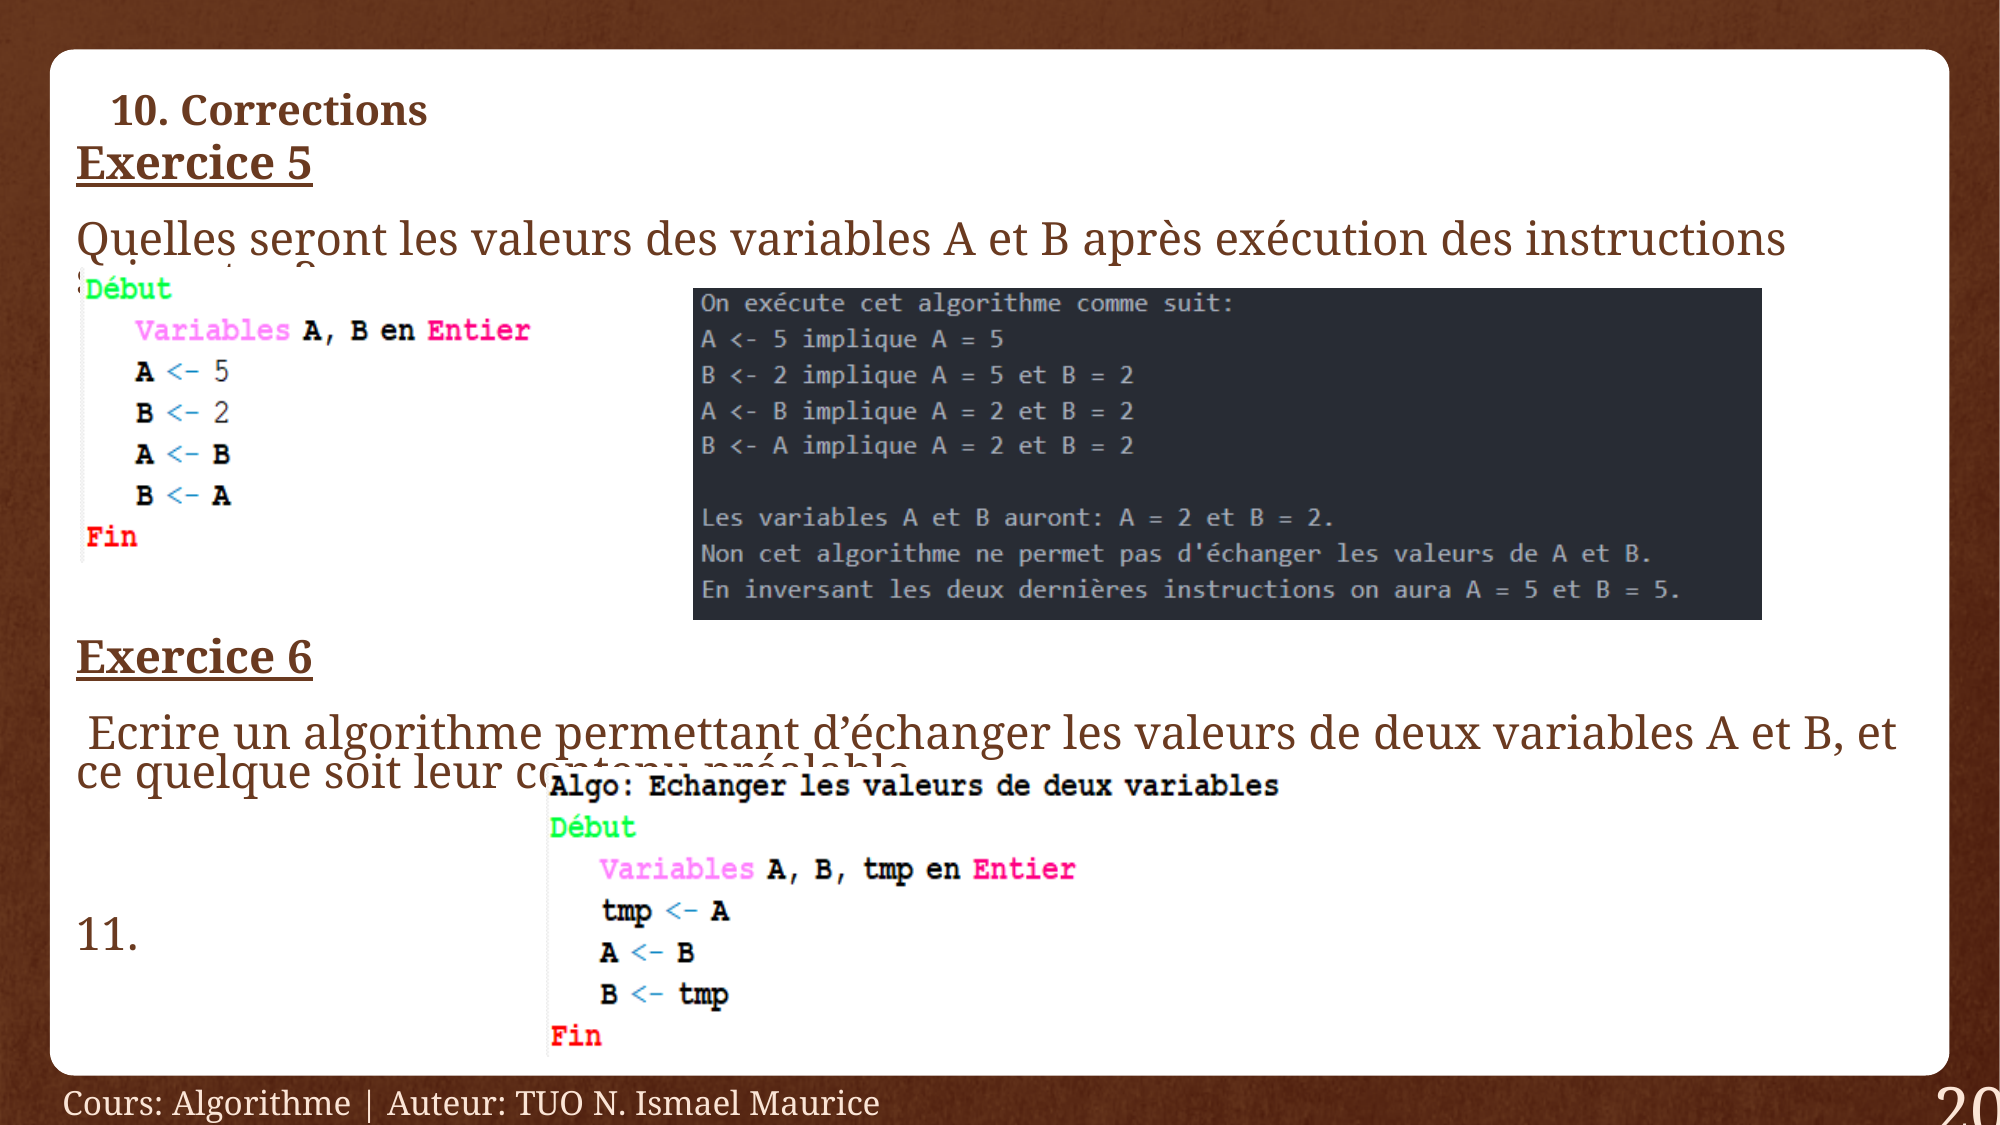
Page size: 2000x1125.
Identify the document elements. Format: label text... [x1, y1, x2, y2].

picture [80, 267, 1762, 621]
picture [546, 767, 1396, 1057]
text_box [1918, 1061, 2000, 1112]
title 10. Corrections [95, 68, 1696, 142]
text_box Cours: Algorithme | Auteur: TUO N. Ismael Maurice [47, 1074, 1264, 1125]
list Exercice 5 Quelles seront les valeurs des variables A et B après exécution des instructions suivantes ? Exercice 6 Ecrire un algorithme permettant d’échanger les valeurs de deux variables A et B, et ce quelque soit leur contenu préalable. [60, 141, 1919, 811]
